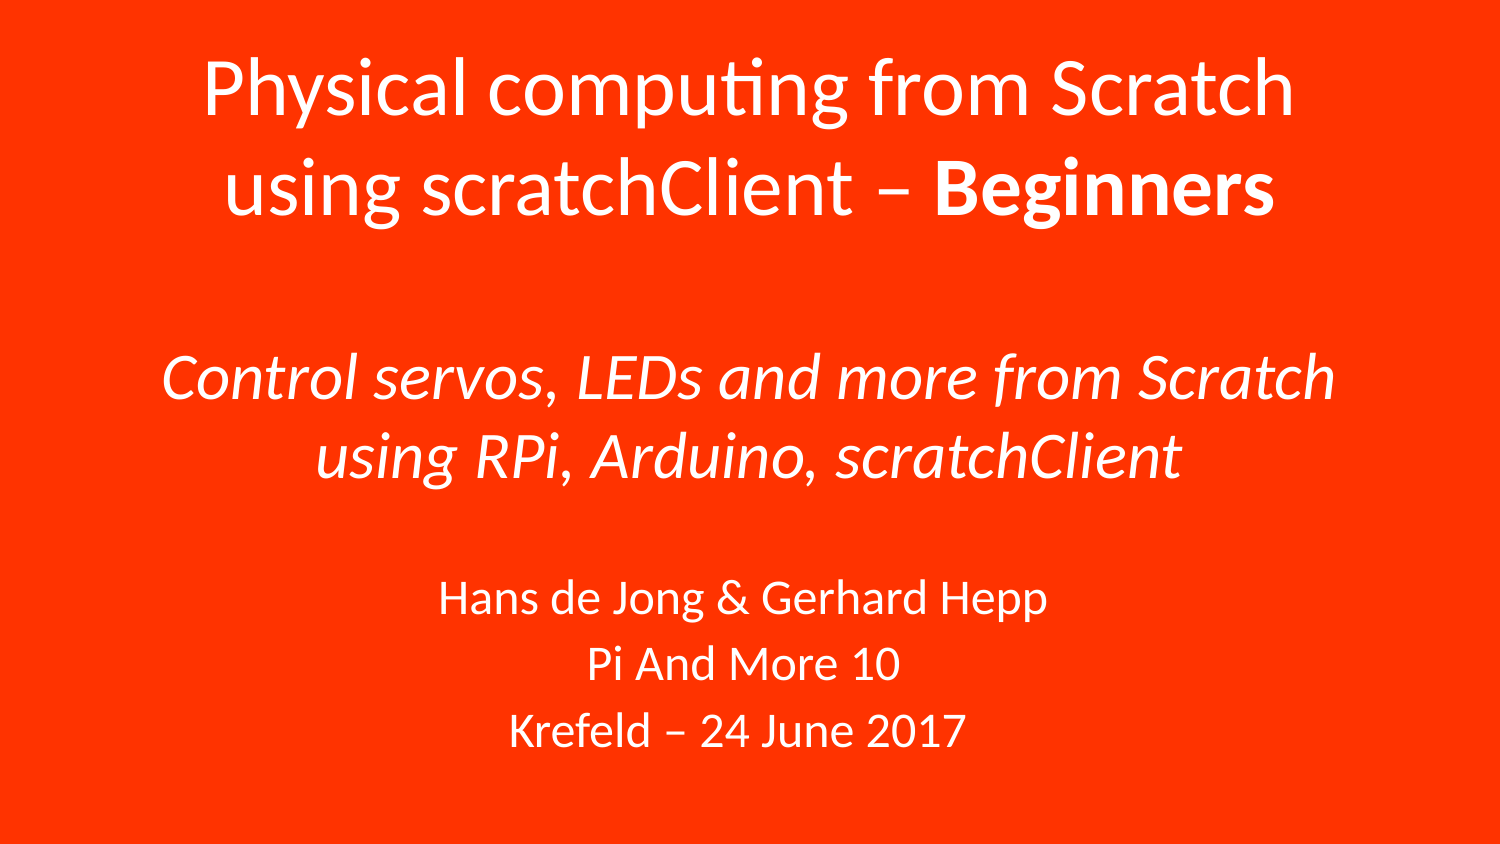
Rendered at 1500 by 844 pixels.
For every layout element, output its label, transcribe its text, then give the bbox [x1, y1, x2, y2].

subtitle Hans de Jong & Gerhard Hepp Pi And More 10 Krefeld – 24 June 2017 [218, 563, 1269, 780]
title Physical computing from Scratch using scratchClient – Beginners Control servos, LEDs and more from Scratch using RPi, Arduino, scratchClient [112, 8, 1388, 517]
